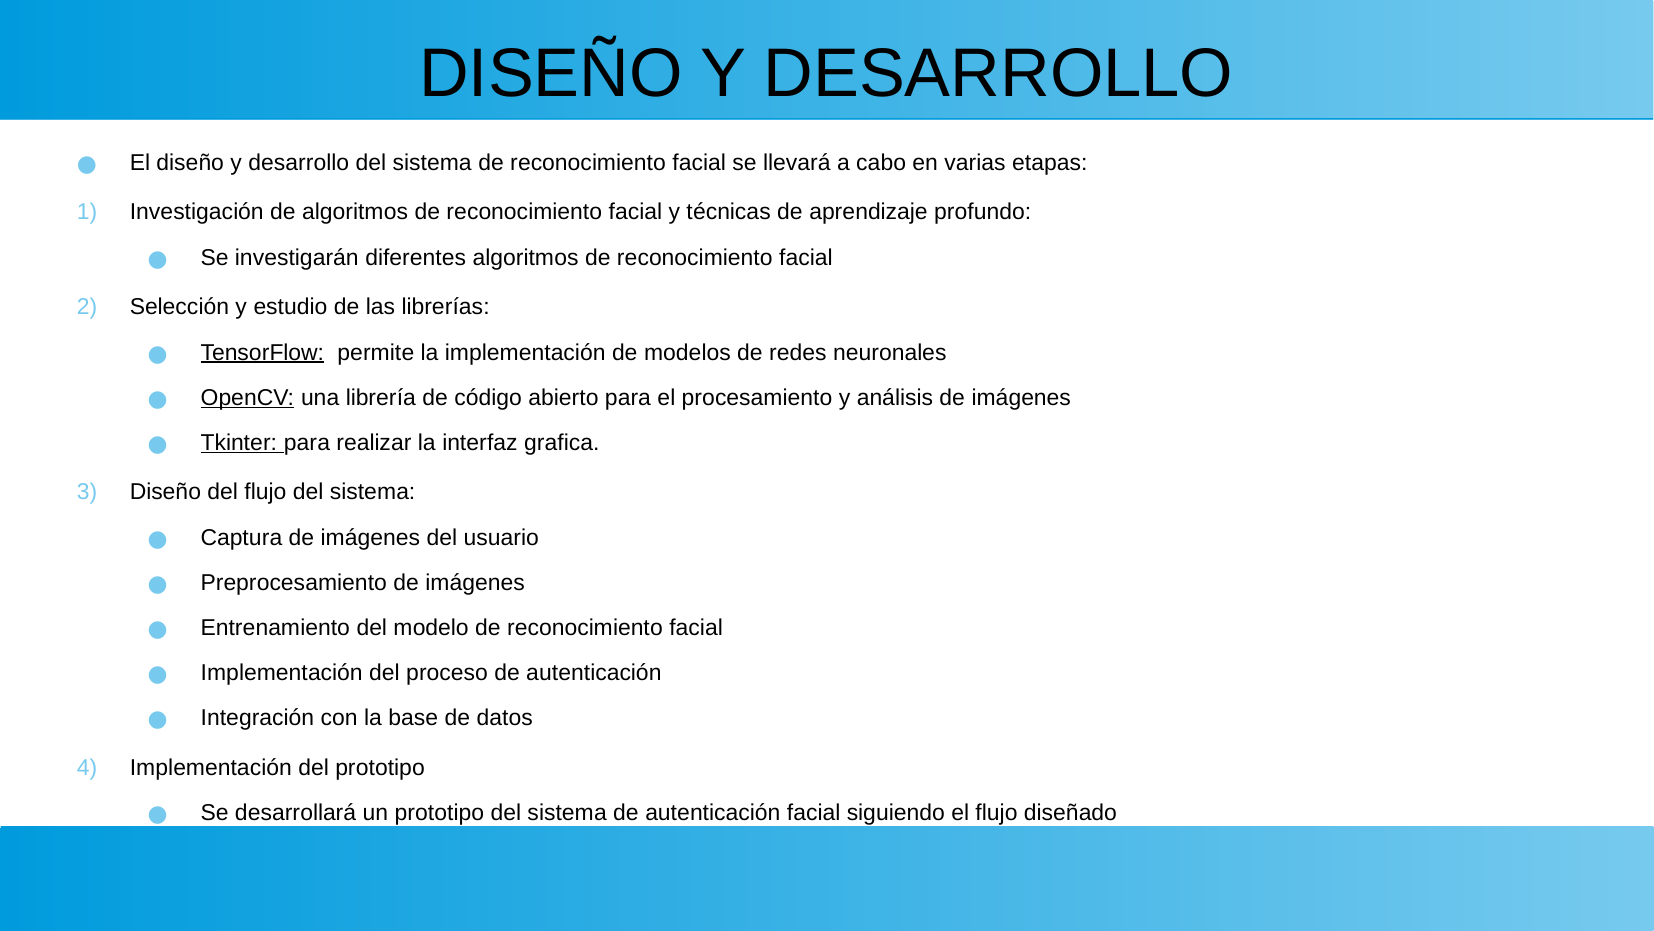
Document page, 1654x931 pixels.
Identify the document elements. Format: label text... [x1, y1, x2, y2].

text_box El diseño y desarrollo del sistema de reconocimiento facial se llevará a cabo en varias etapas: Investigación de algoritmos de reconocimiento facial y técnicas de aprendizaje profundo: Se investigarán diferentes algoritmos de reconocimiento facial Selección y estudio de las librerías: TensorFlow: permite la implementación de modelos de redes neuronales OpenCV: una librería de código abierto para el procesamiento y análisis de imágenes Tkinter: para realizar la interfaz grafica. Diseño del flujo del sistema: Captura de imágenes del usuario Preprocesamiento de imágenes Entrenamiento del modelo de reconocimiento facial Implementación del proceso de autenticación Integración con la base de datos Implementación del prototipo Se desarrollará un prototipo del sistema de autenticación facial siguiendo el flujo diseñado [58, 147, 1595, 798]
text_box DISEÑO Y DESARROLLO [58, 29, 1595, 108]
